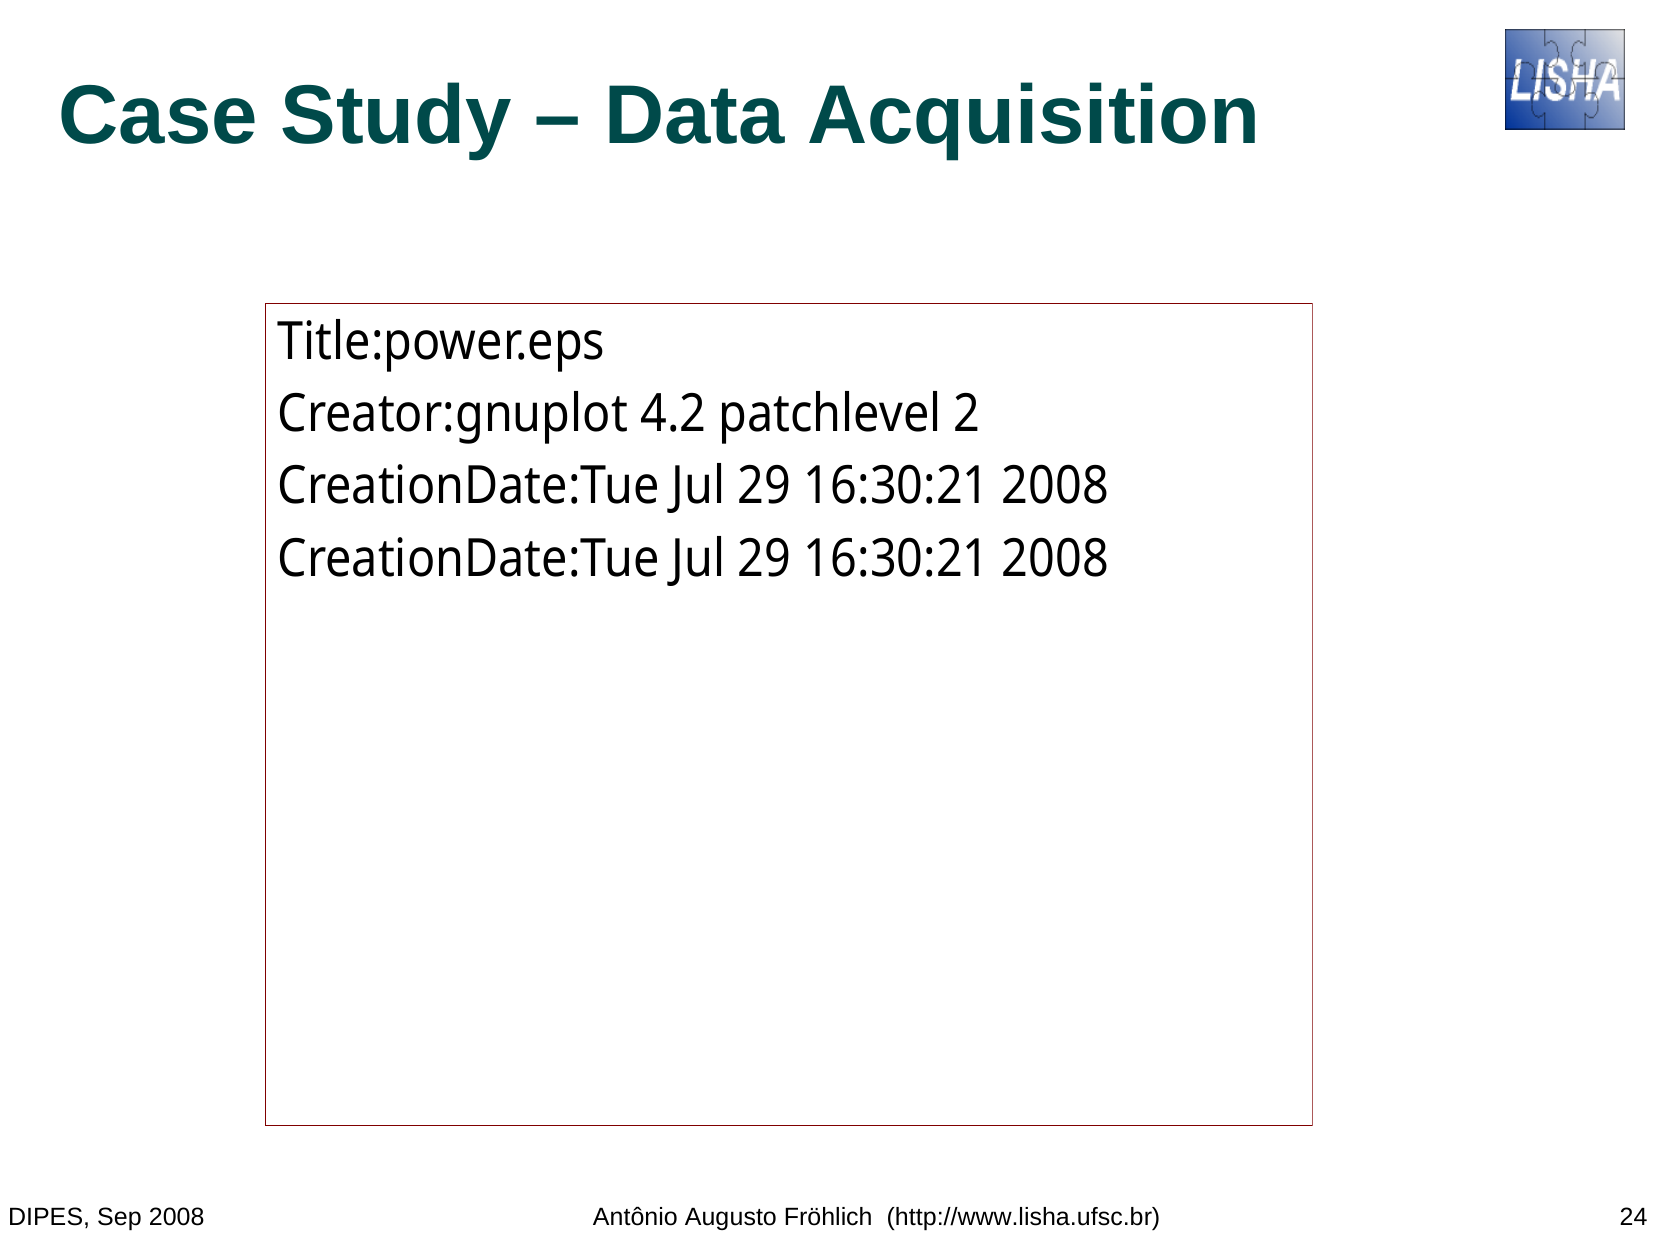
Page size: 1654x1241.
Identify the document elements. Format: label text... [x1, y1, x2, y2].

title Case Study – Data Acquisition [58, 11, 1463, 219]
picture [1505, 29, 1625, 130]
picture [262, 300, 1313, 1126]
